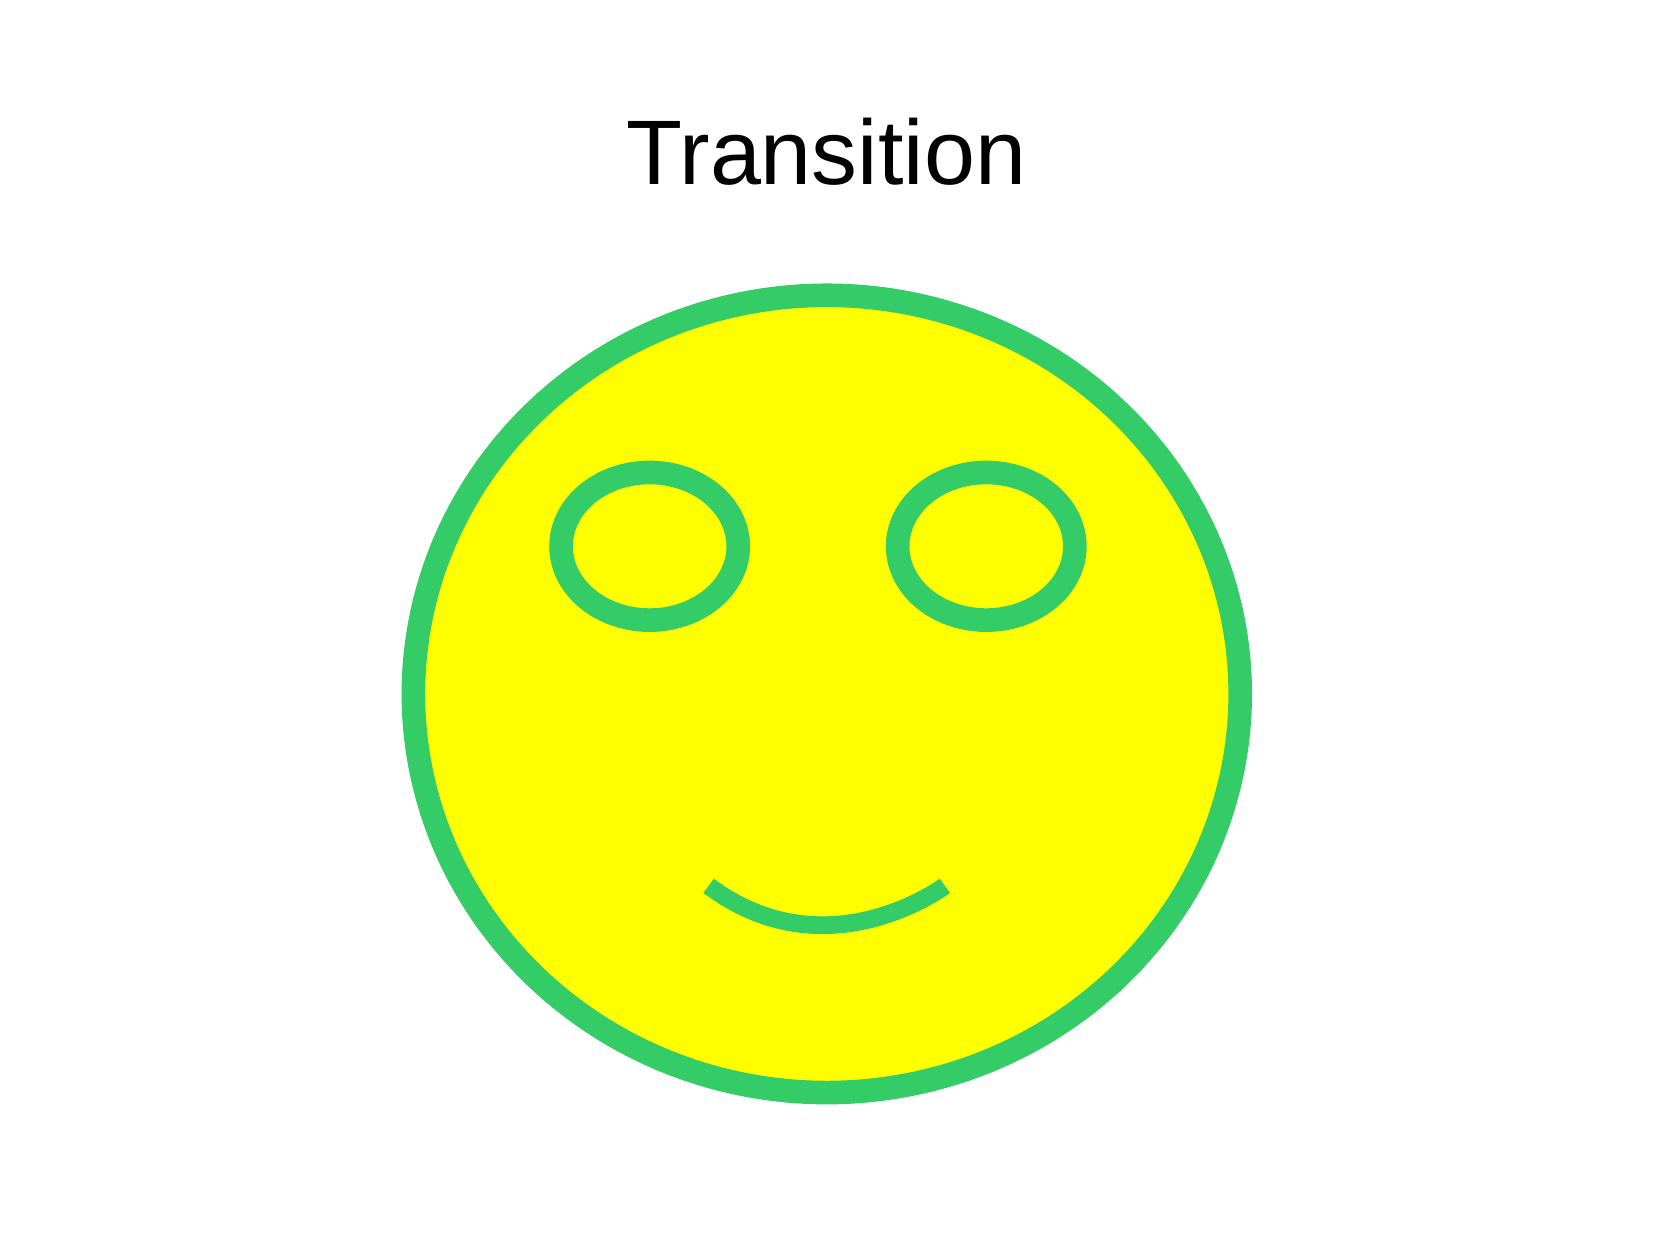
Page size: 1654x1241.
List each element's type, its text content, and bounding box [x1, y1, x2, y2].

title Transition [82, 49, 1571, 257]
text_box [413, 295, 1241, 1093]
